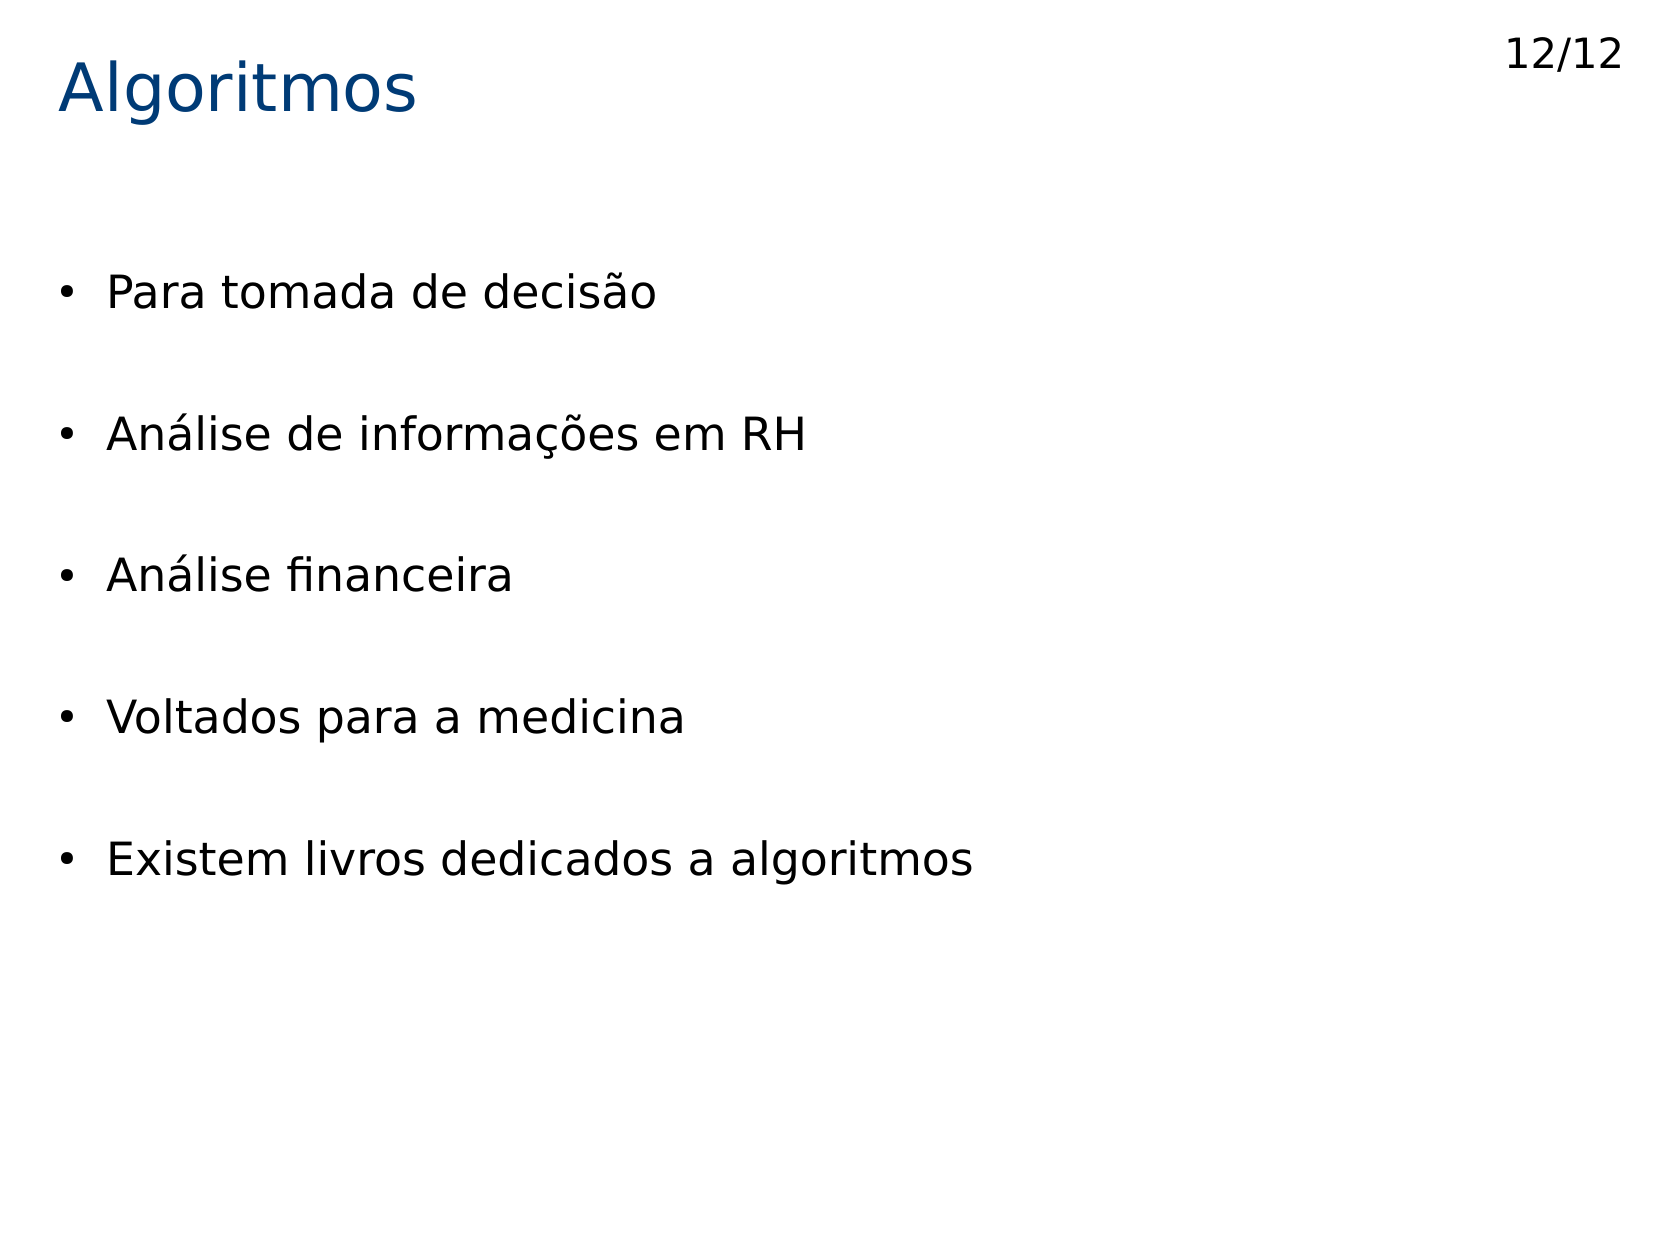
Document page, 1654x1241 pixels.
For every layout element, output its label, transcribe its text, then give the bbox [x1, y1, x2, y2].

title Algoritmos [59, 29, 1506, 148]
list Para tomada de decisão Análise de informações em RH Análise financeira Voltados para a medicina Existem livros dedicados a algoritmos [59, 265, 1625, 1211]
